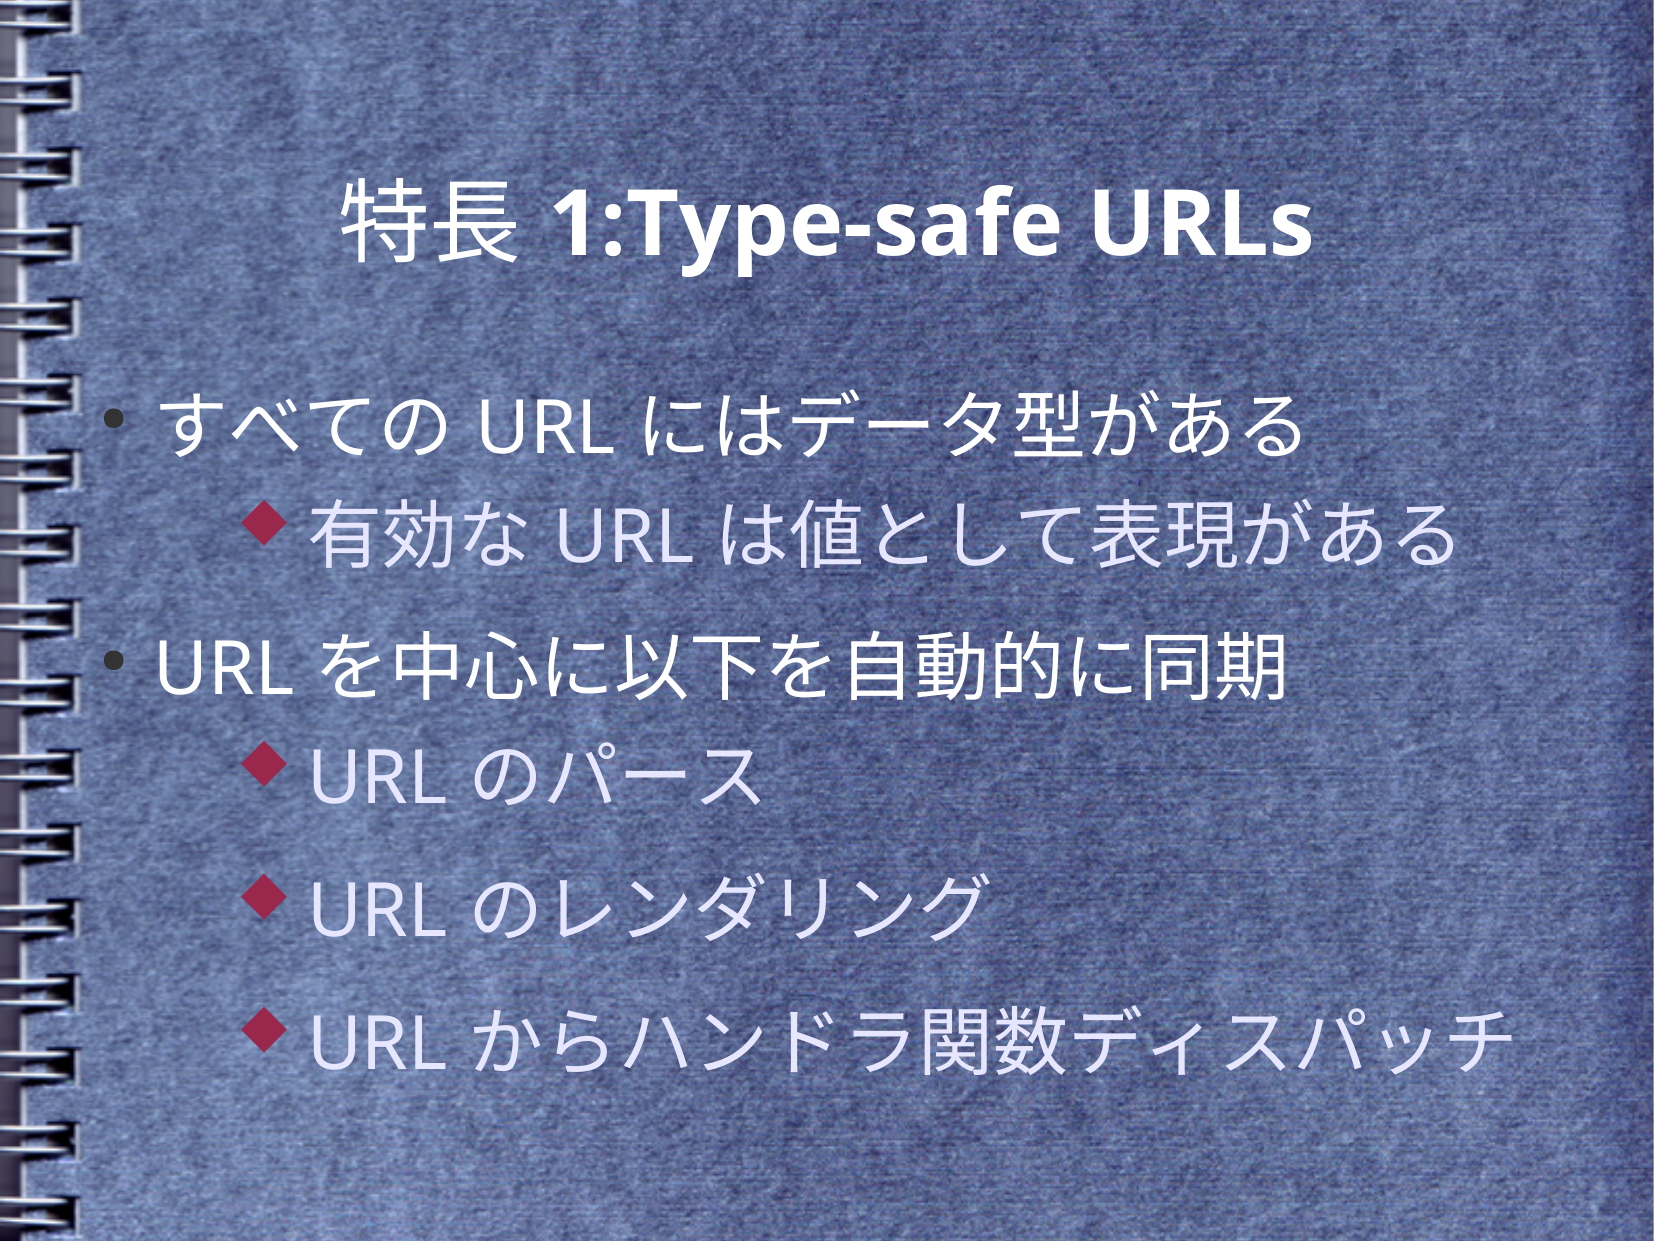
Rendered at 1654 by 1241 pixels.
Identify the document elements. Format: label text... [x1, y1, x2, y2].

title 特長1:Type-safe URLs [82, 111, 1571, 319]
picture [0, 0, 1654, 1241]
list すべてのURLにはデータ型がある 有効なURLは値として表現がある URLを中心に以下を自動的に同期 URLのパース URLのレンダリング URLからハンドラ関数ディスパッチ [82, 366, 1571, 1185]
